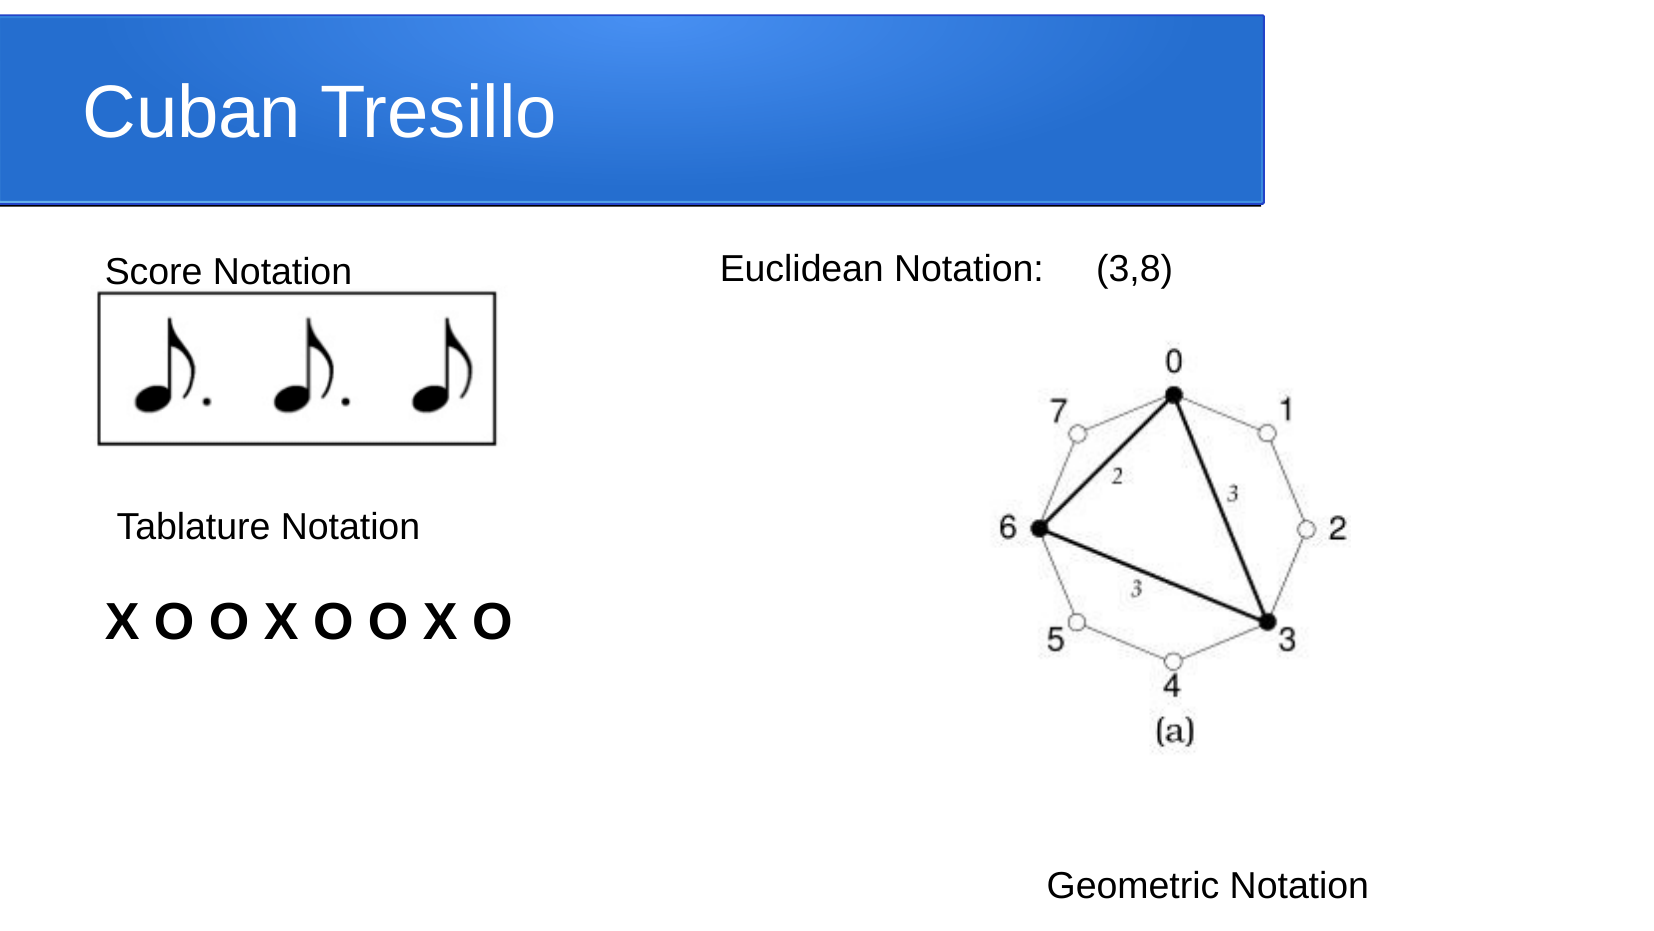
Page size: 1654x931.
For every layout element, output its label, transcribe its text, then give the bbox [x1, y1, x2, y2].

picture [975, 329, 1351, 765]
text_box Score Notation [90, 243, 368, 301]
picture [90, 284, 512, 454]
text_box Tablature Notation [101, 498, 436, 556]
text_box X O O X O O X O [90, 585, 528, 658]
text_box Euclidean Notation: (3,8) [705, 240, 1189, 297]
text_box Geometric Notation [1031, 857, 1385, 915]
title Cuban Tresillo [82, 35, 1235, 189]
